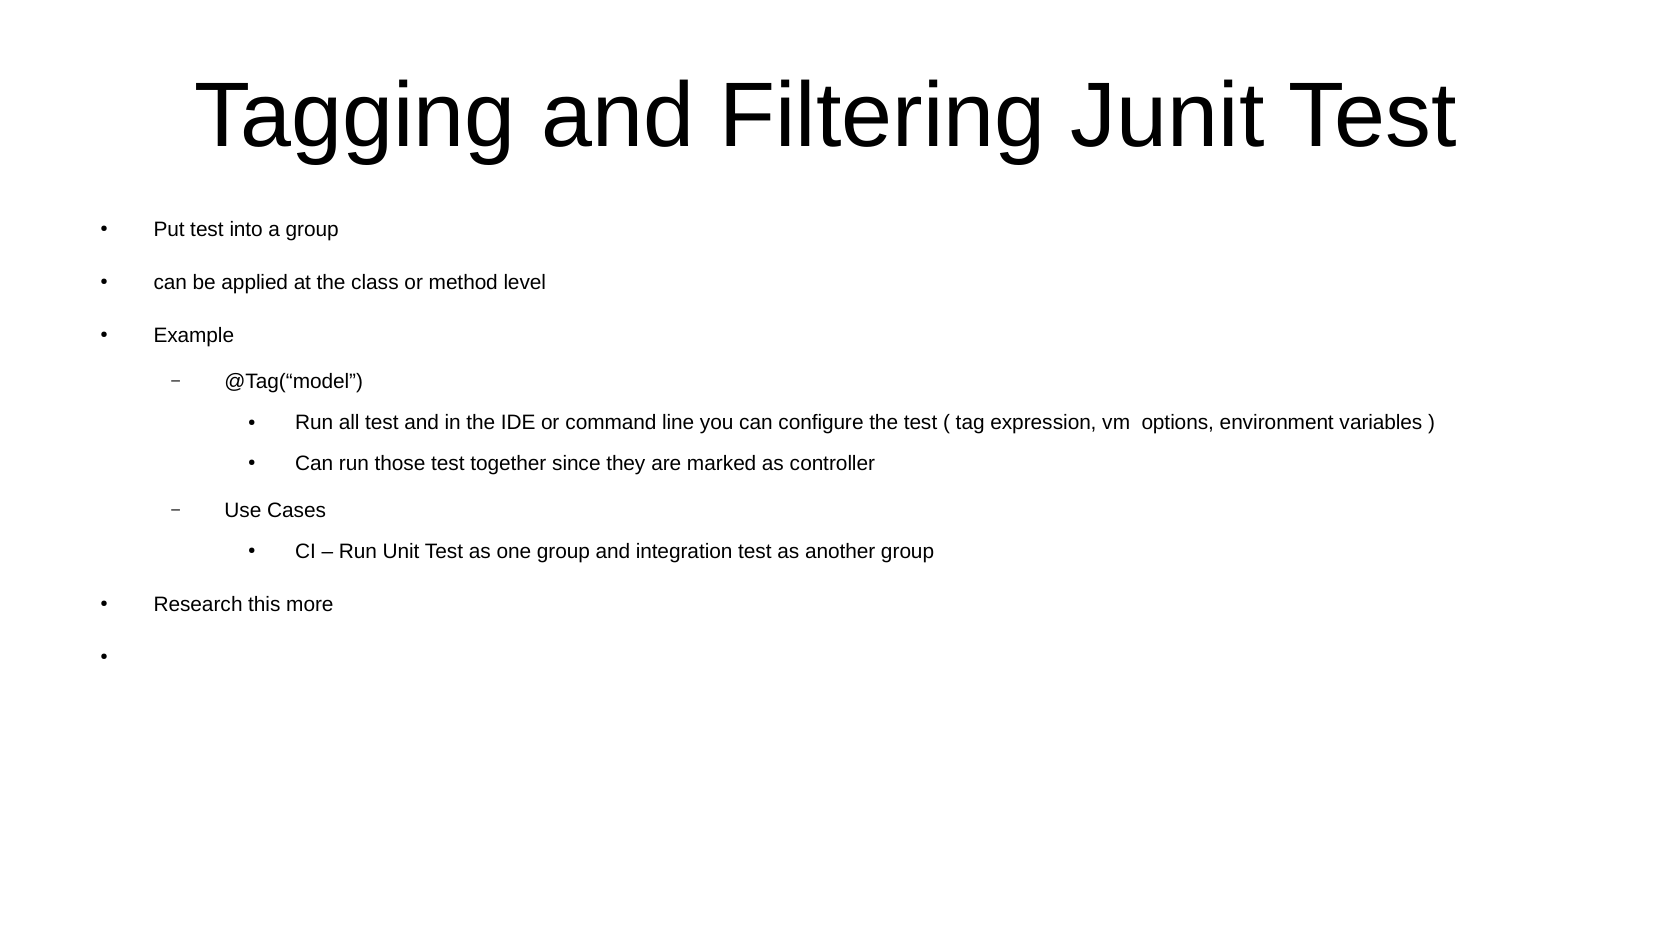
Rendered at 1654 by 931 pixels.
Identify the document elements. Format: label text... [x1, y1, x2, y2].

list Put test into a group can be applied at the class or method level Example @Tag(“model”) Run all test and in the IDE or command line you can configure the test ( tag expression, vm options, environment variables ) Can run those test together since they are marked as controller Use Cases CI – Run Unit Test as one group and integration test as another group Research this more [82, 217, 1613, 901]
title Tagging and Filtering Junit Test [82, 37, 1571, 193]
